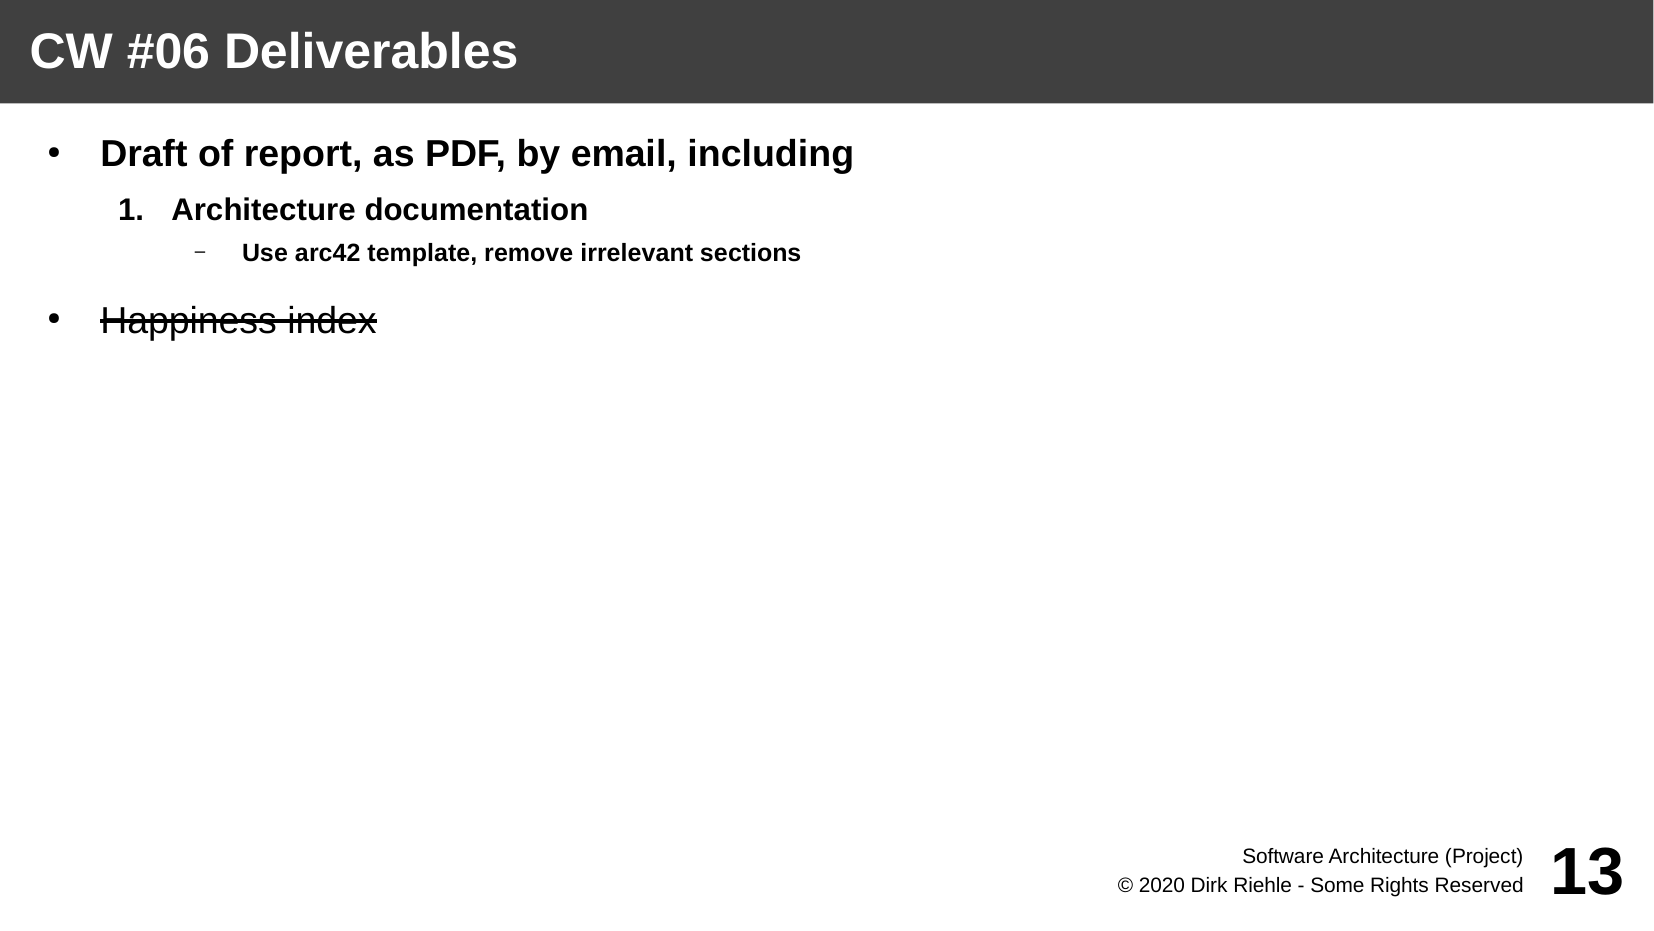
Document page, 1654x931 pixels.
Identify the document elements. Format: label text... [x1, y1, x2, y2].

list Draft of report, as PDF, by email, including Architecture documentation Use arc42 template, remove irrelevant sections Happiness index [29, 132, 1625, 813]
title CW #06 Deliverables [0, 0, 1654, 104]
